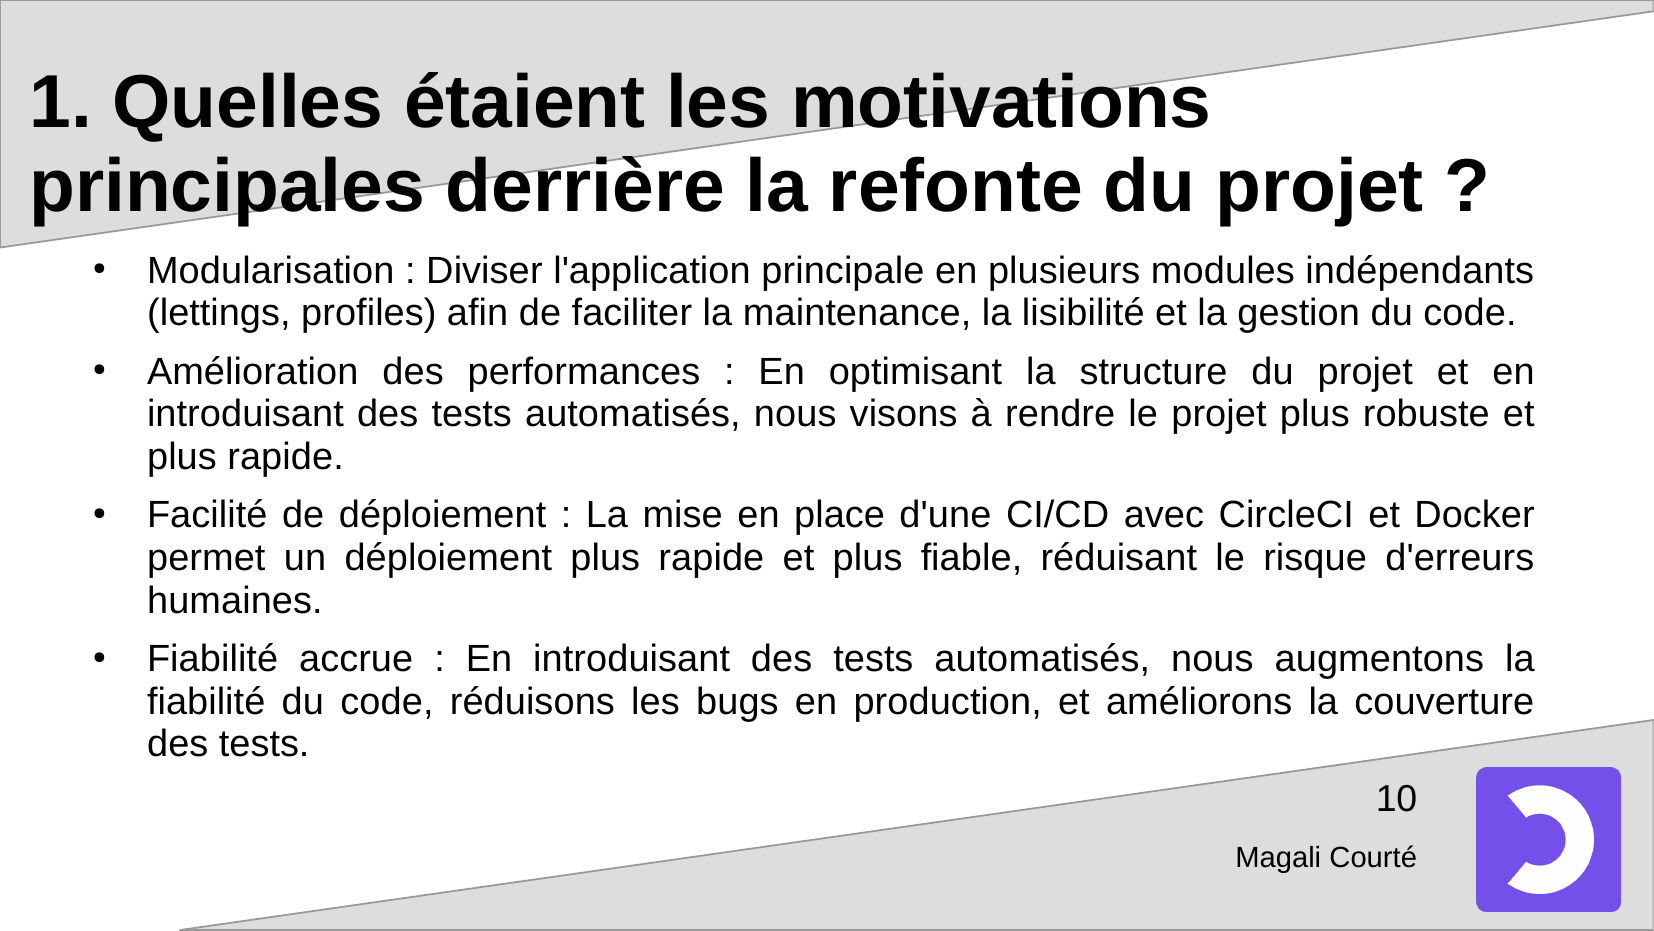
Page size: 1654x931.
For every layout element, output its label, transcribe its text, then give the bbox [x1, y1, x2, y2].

title 1. Quelles étaient les motivations principales derrière la refonte du projet ? [29, 59, 1507, 228]
picture [1476, 767, 1621, 912]
list Modularisation : Diviser l'application principale en plusieurs modules indépendants (lettings, profiles) afin de faciliter la maintenance, la lisibilité et la gestion du code. Amélioration des performances : En optimisant la structure du projet et en introduisant des tests automatisés, nous visons à rendre le projet plus robuste et plus rapide. Facilité de déploiement : La mise en place d'une CI/CD avec CircleCI et Docker permet un déploiement plus rapide et plus fiable, réduisant le risque d'erreurs humaines. Fiabilité accrue : En introduisant des tests automatisés, nous augmentons la fiabilité du code, réduisons les bugs en production, et améliorons la couverture des tests. [82, 248, 1538, 789]
